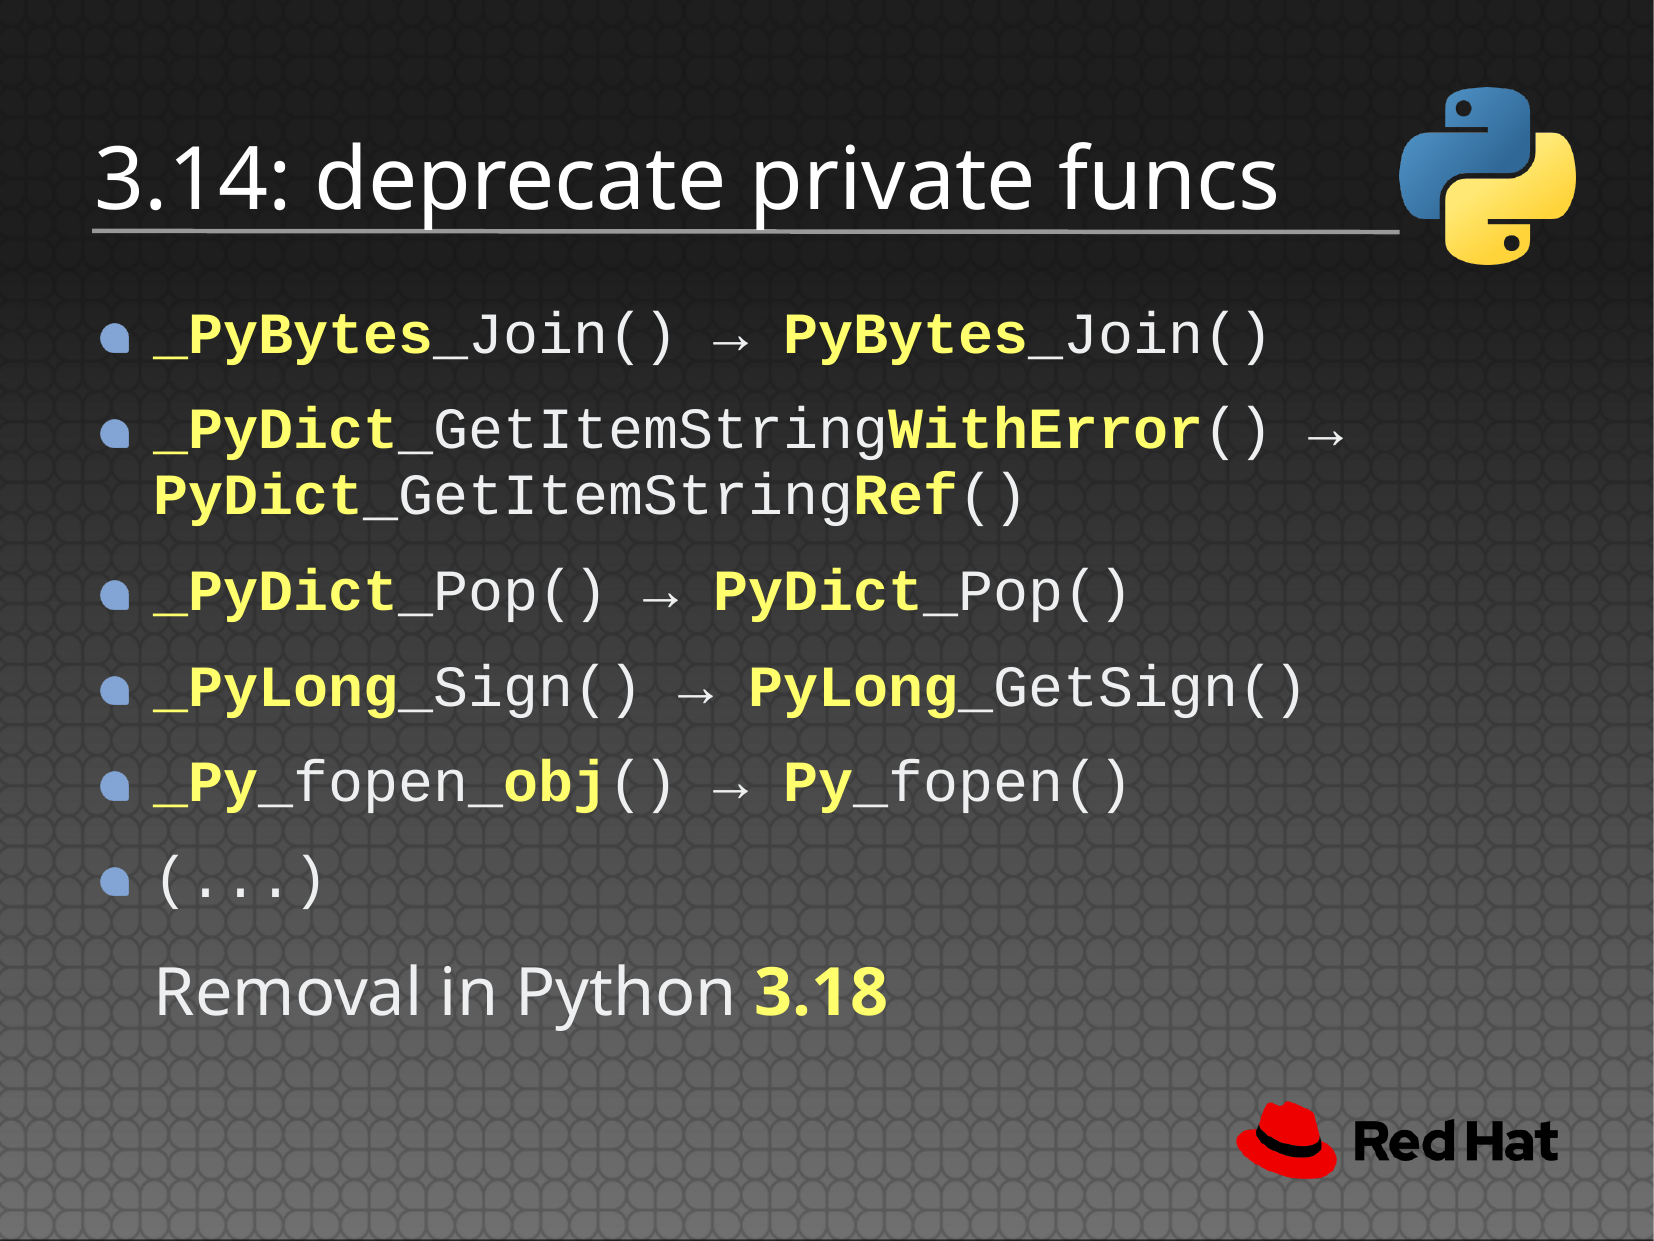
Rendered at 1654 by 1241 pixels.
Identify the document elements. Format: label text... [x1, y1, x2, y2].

picture [0, 0, 1654, 1241]
list _PyBytes_Join() → PyBytes_Join() _PyDict_GetItemStringWithError() → PyDict_GetItemStringRef() _PyDict_Pop() → PyDict_Pop() _PyLong_Sign() → PyLong_GetSign() _Py_fopen_obj() → Py_fopen() (...) Removal in Python 3.18 [82, 304, 1629, 1045]
title 3.14: deprecate private funcs [94, 100, 1426, 251]
